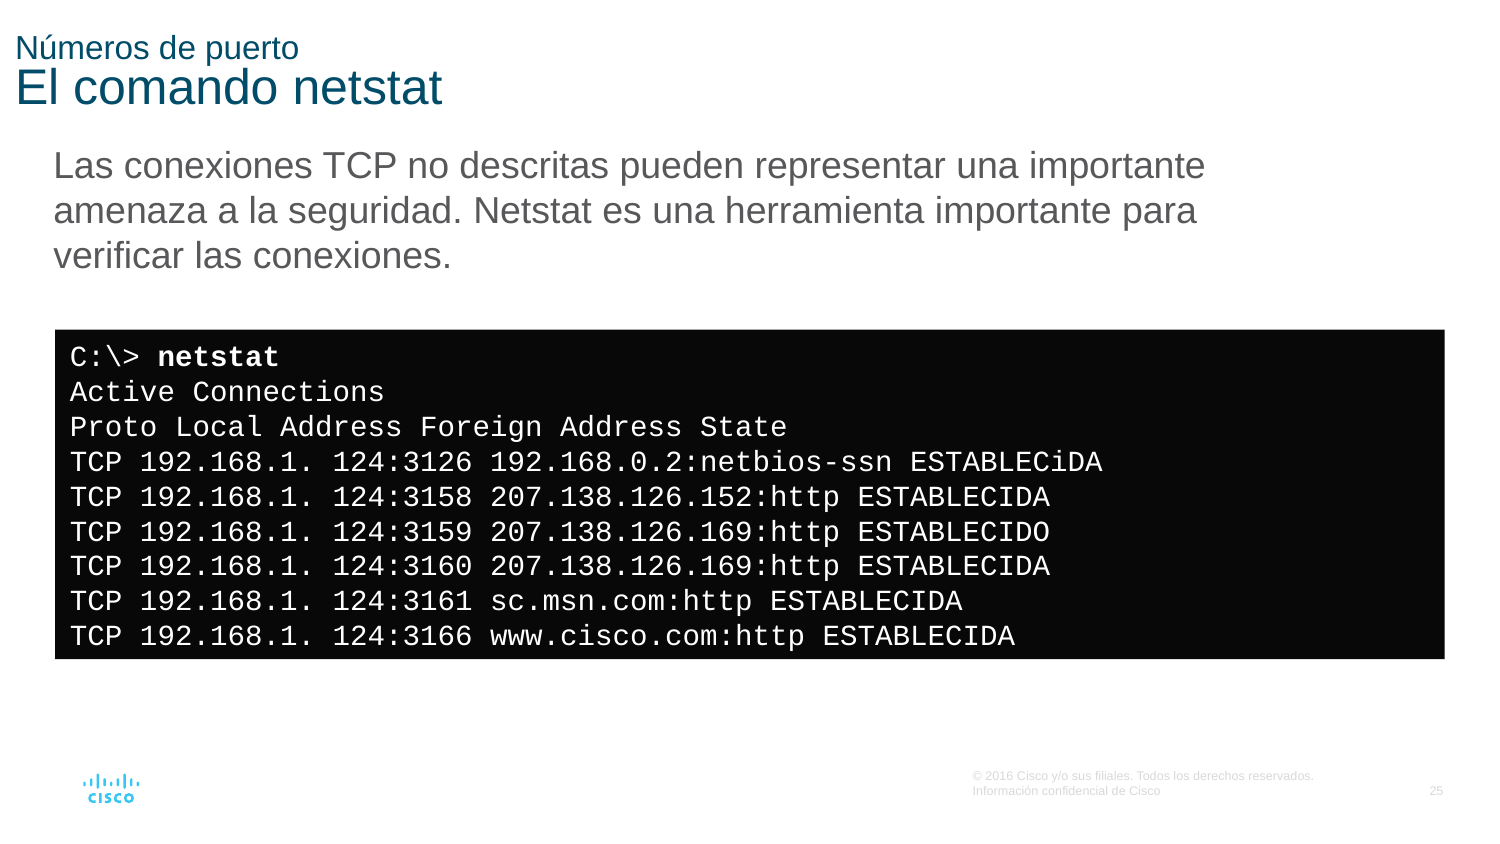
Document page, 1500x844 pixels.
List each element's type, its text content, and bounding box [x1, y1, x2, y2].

title Números de puerto El comando netstat [0, 13, 1369, 134]
text_box Las conexiones TCP no descritas pueden representar una importante amenaza a la seguridad. Netstat es una herramienta importante para verificar las conexiones. [38, 133, 1326, 284]
text_box C:\> netstat Active Connections Proto Local Address Foreign Address State TCP 192.168.1. 124:3126 192.168.0.2:netbios-ssn ESTABLECiDA TCP 192.168.1. 124:3158 207.138.126.152:http ESTABLECIDA TCP 192.168.1. 124:3159 207.138.126.169:http ESTABLECIDO TCP 192.168.1. 124:3160 207.138.126.169:http ESTABLECIDA TCP 192.168.1. 124:3161 sc.msn.com:http ESTABLECIDA TCP 192.168.1. 124:3166 www.cisco.com:http ESTABLECIDA [55, 329, 1445, 660]
